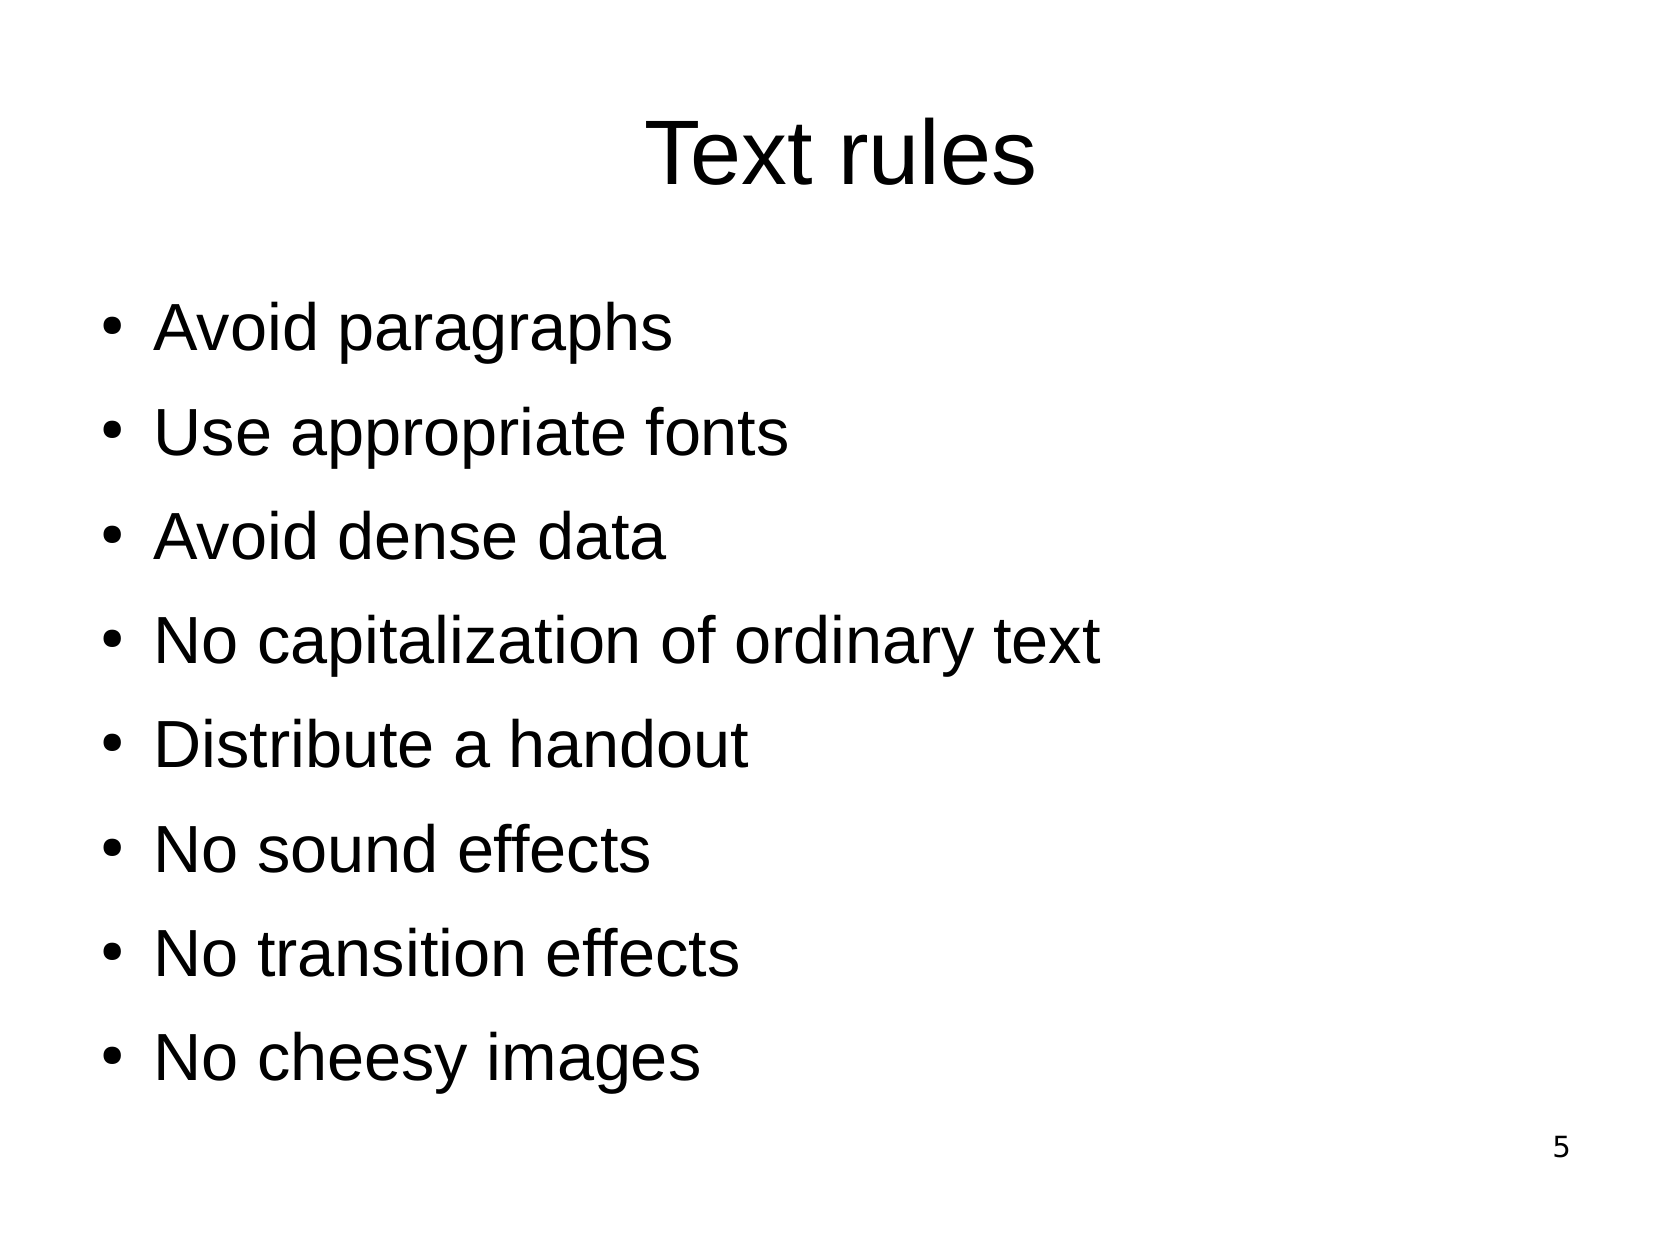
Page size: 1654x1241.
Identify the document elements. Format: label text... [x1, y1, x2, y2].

title Text rules [82, 49, 1571, 257]
list Avoid paragraphs Use appropriate fonts Avoid dense data No capitalization of ordinary text Distribute a handout No sound effects No transition effects No cheesy images [82, 290, 1571, 1158]
